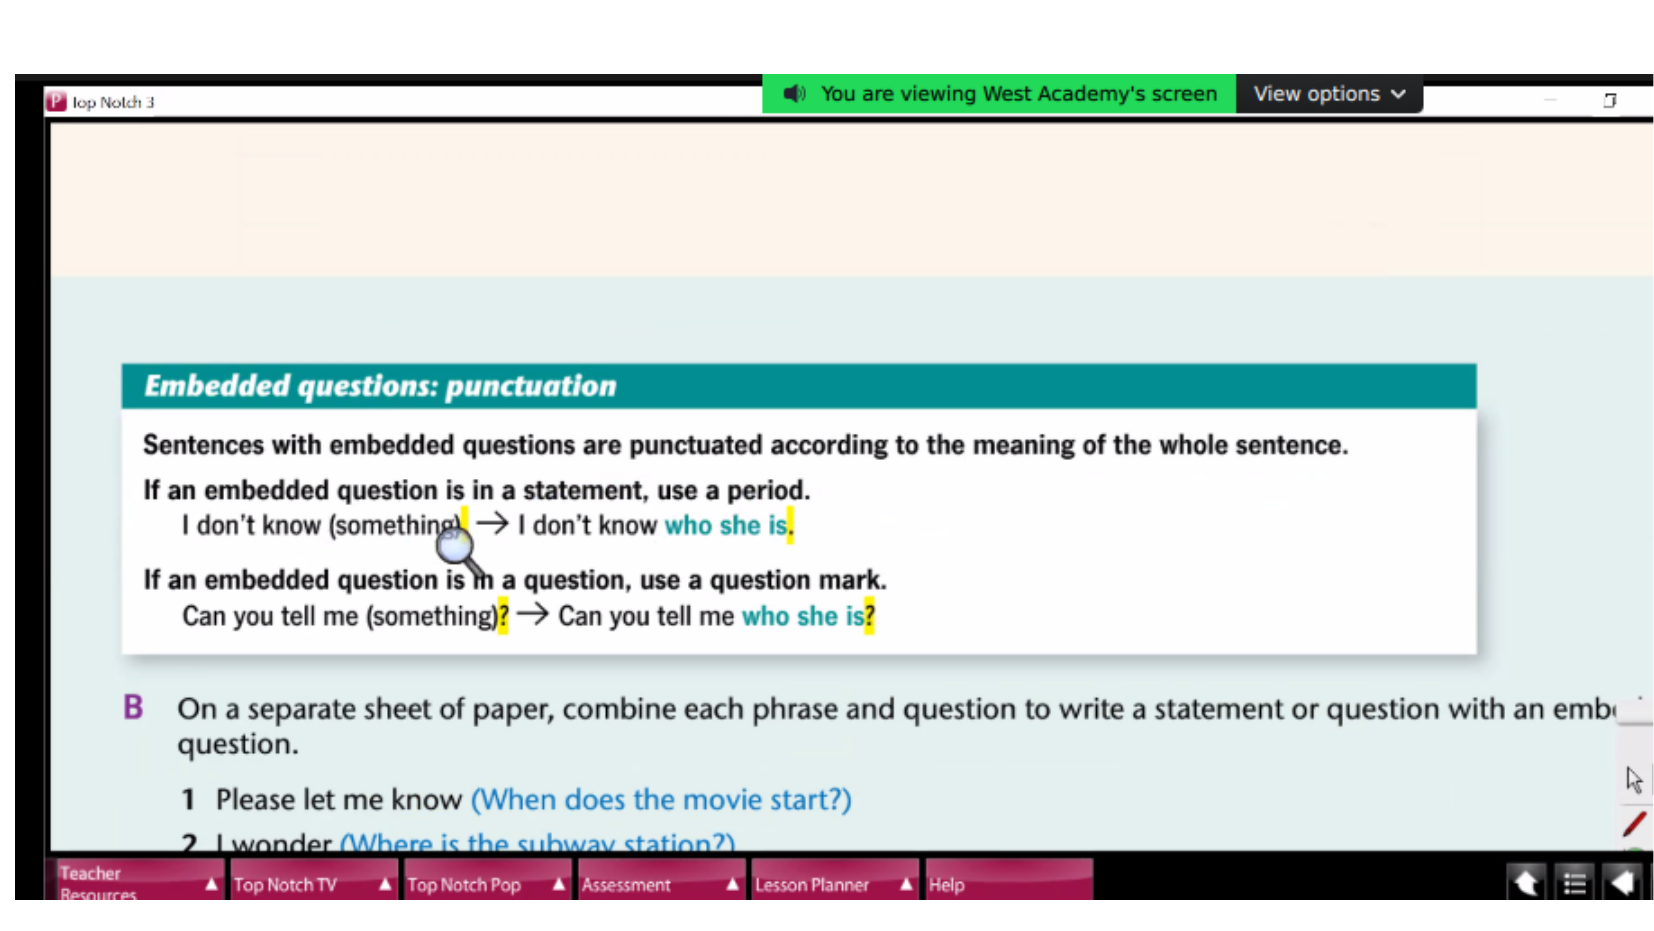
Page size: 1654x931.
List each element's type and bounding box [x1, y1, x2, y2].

picture [15, 74, 1654, 901]
